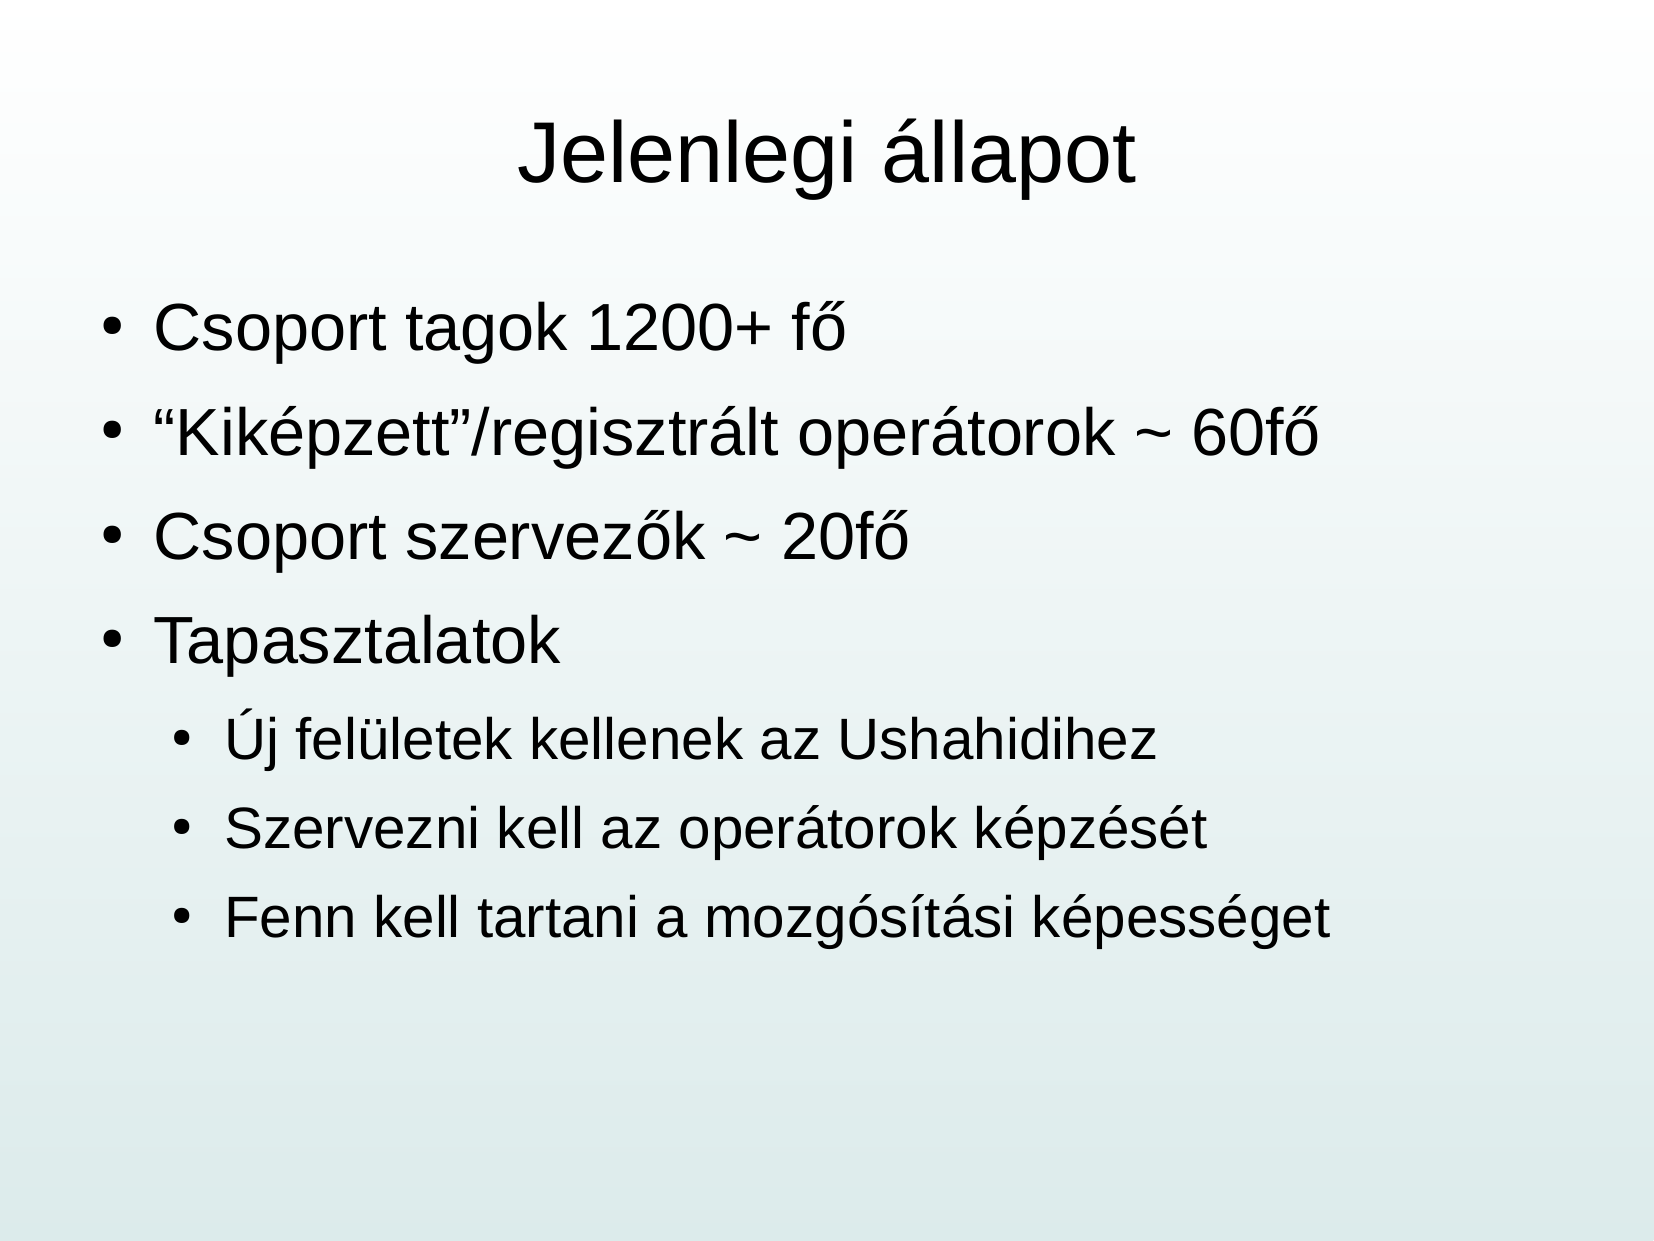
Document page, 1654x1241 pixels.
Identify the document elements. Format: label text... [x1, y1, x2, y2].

list Csoport tagok 1200+ fő “Kiképzett”/regisztrált operátorok ~ 60fő Csoport szervezők ~ 20fő Tapasztalatok Új felületek kellenek az Ushahidihez Szervezni kell az operátorok képzését Fenn kell tartani a mozgósítási képességet [82, 290, 1571, 1109]
title Jelenlegi állapot [82, 49, 1571, 257]
